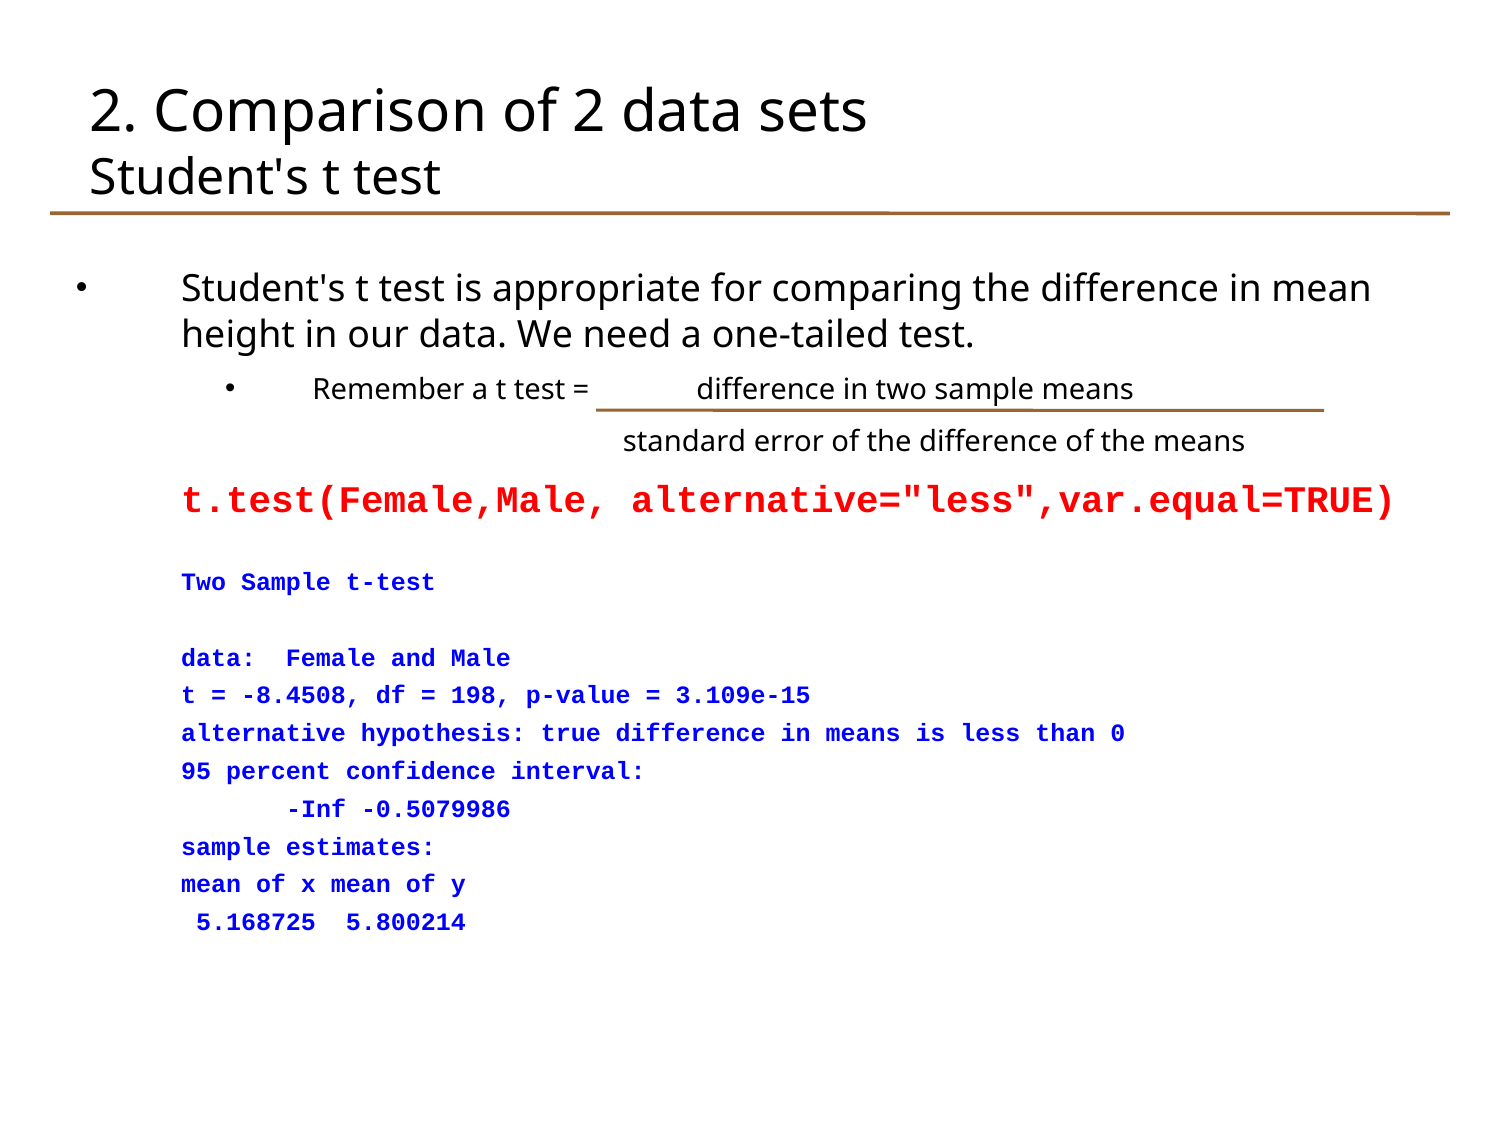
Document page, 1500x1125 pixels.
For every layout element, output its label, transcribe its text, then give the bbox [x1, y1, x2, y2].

text_box Student's t test is appropriate for comparing the difference in mean height in our data. We need a one-tailed test. Remember a t test = difference in two sample means standard error of the difference of the means t.test(Female,Male, alternative="less",var.equal=TRUE) Two Sample t-test data: Female and Male t = -8.4508, df = 198, p-value = 3.109e-15 alternative hypothesis: true difference in means is less than 0 95 percent confidence interval: -Inf -0.5079986 sample estimates: mean of x mean of y 5.168725 5.800214 [75, 263, 1425, 1006]
text_box 2. Comparison of 2 data sets Student's t test [75, 44, 1425, 233]
